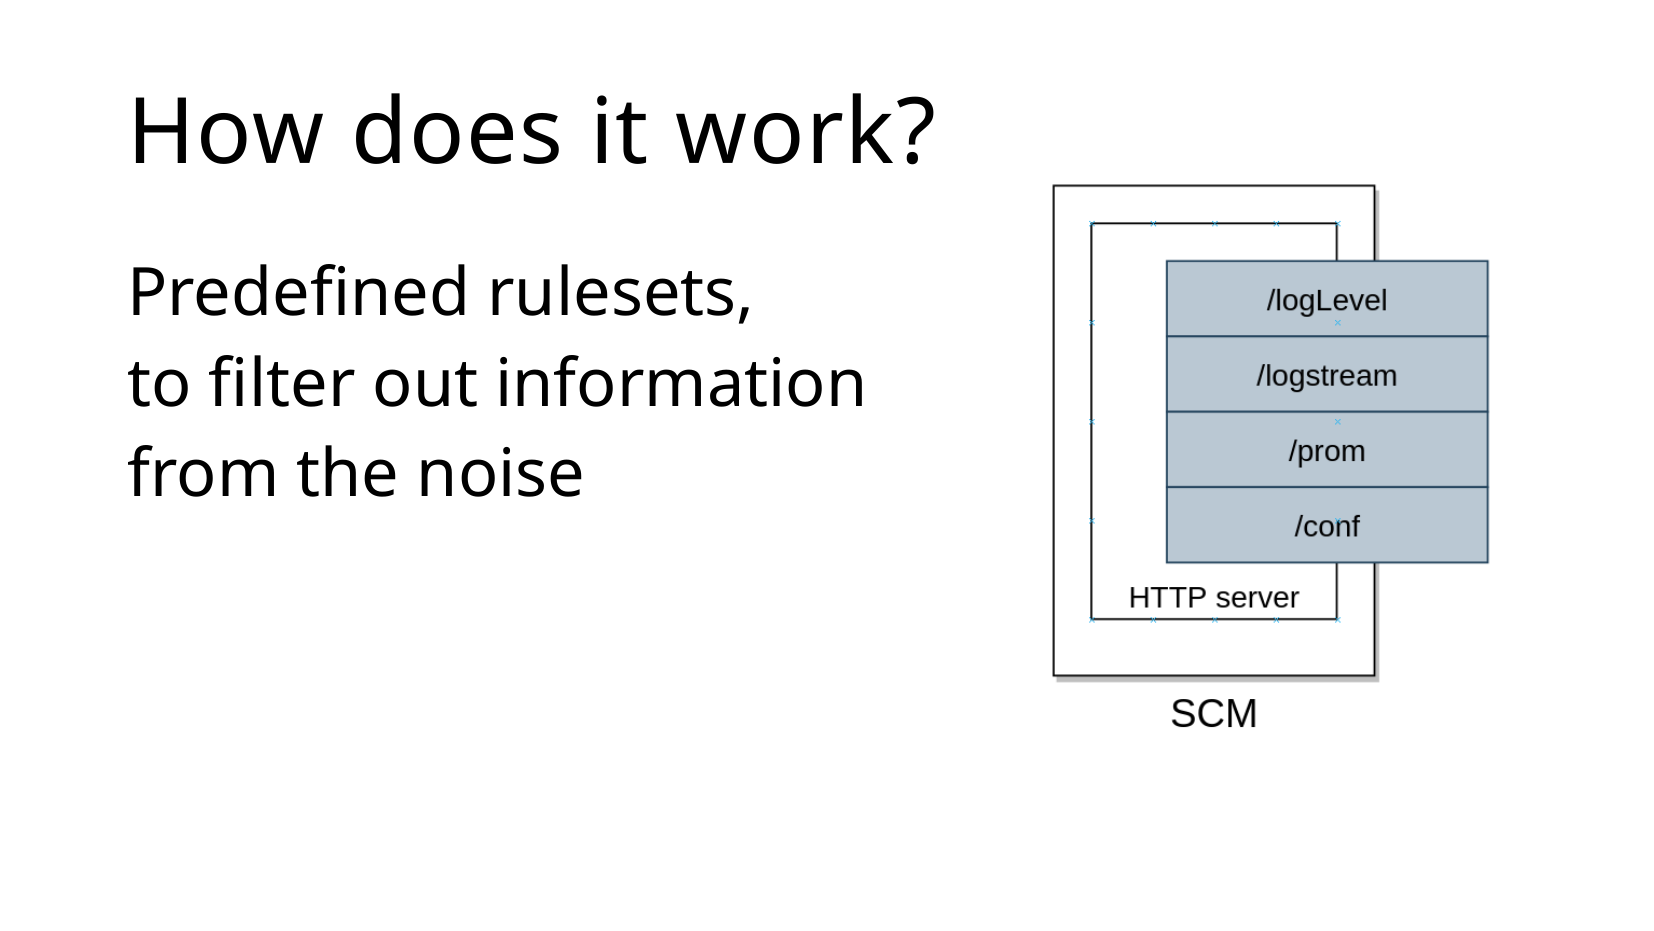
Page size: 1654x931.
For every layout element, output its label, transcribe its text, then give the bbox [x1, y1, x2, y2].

picture [1017, 151, 1525, 754]
list Predefined rulesets, to filter out information from the noise [127, 244, 1527, 784]
title How does it work? [127, 69, 1654, 187]
